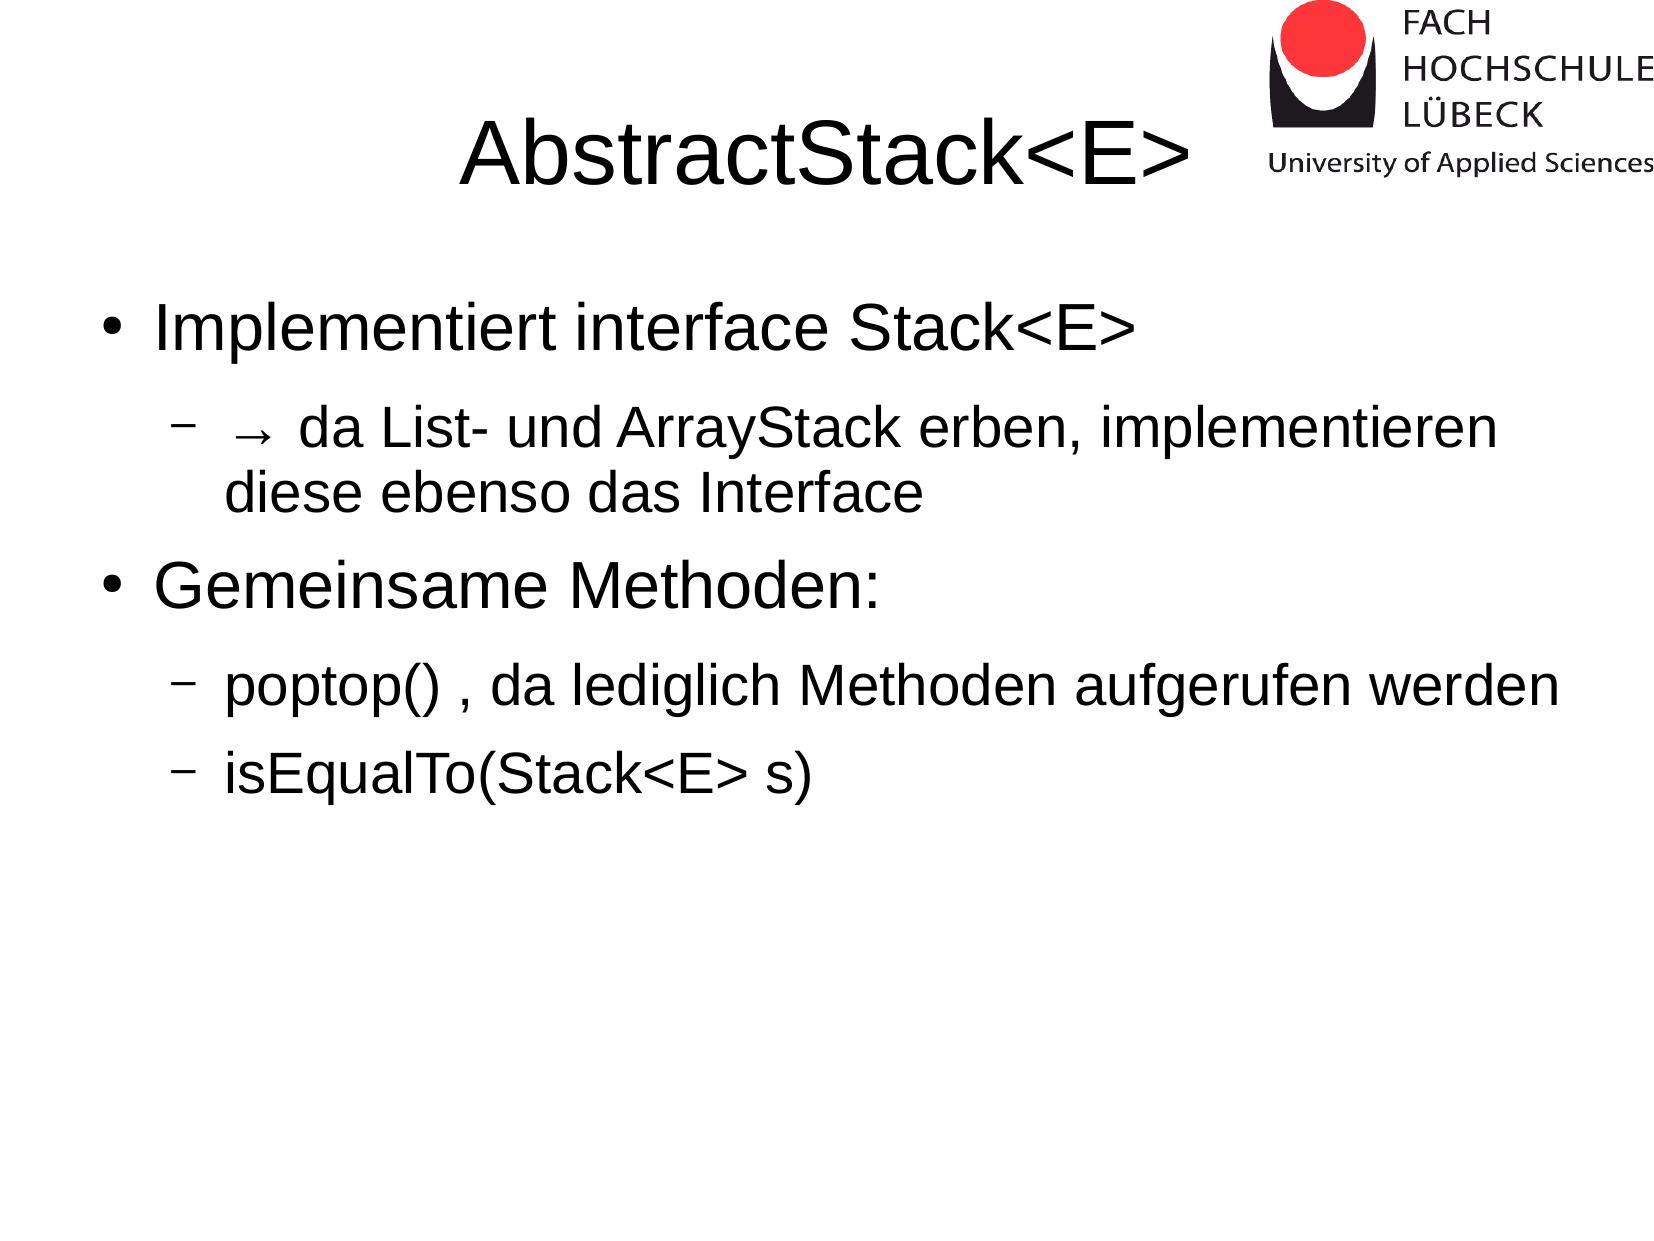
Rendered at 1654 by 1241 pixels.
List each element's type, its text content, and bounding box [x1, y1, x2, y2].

picture [1269, 0, 1654, 178]
list Implementiert interface Stack<E> → da List- und ArrayStack erben, implementieren diese ebenso das Interface Gemeinsame Methoden: poptop() , da lediglich Methoden aufgerufen werden isEqualTo(Stack<E> s) [82, 290, 1571, 1109]
title AbstractStack<E> [82, 49, 1571, 257]
